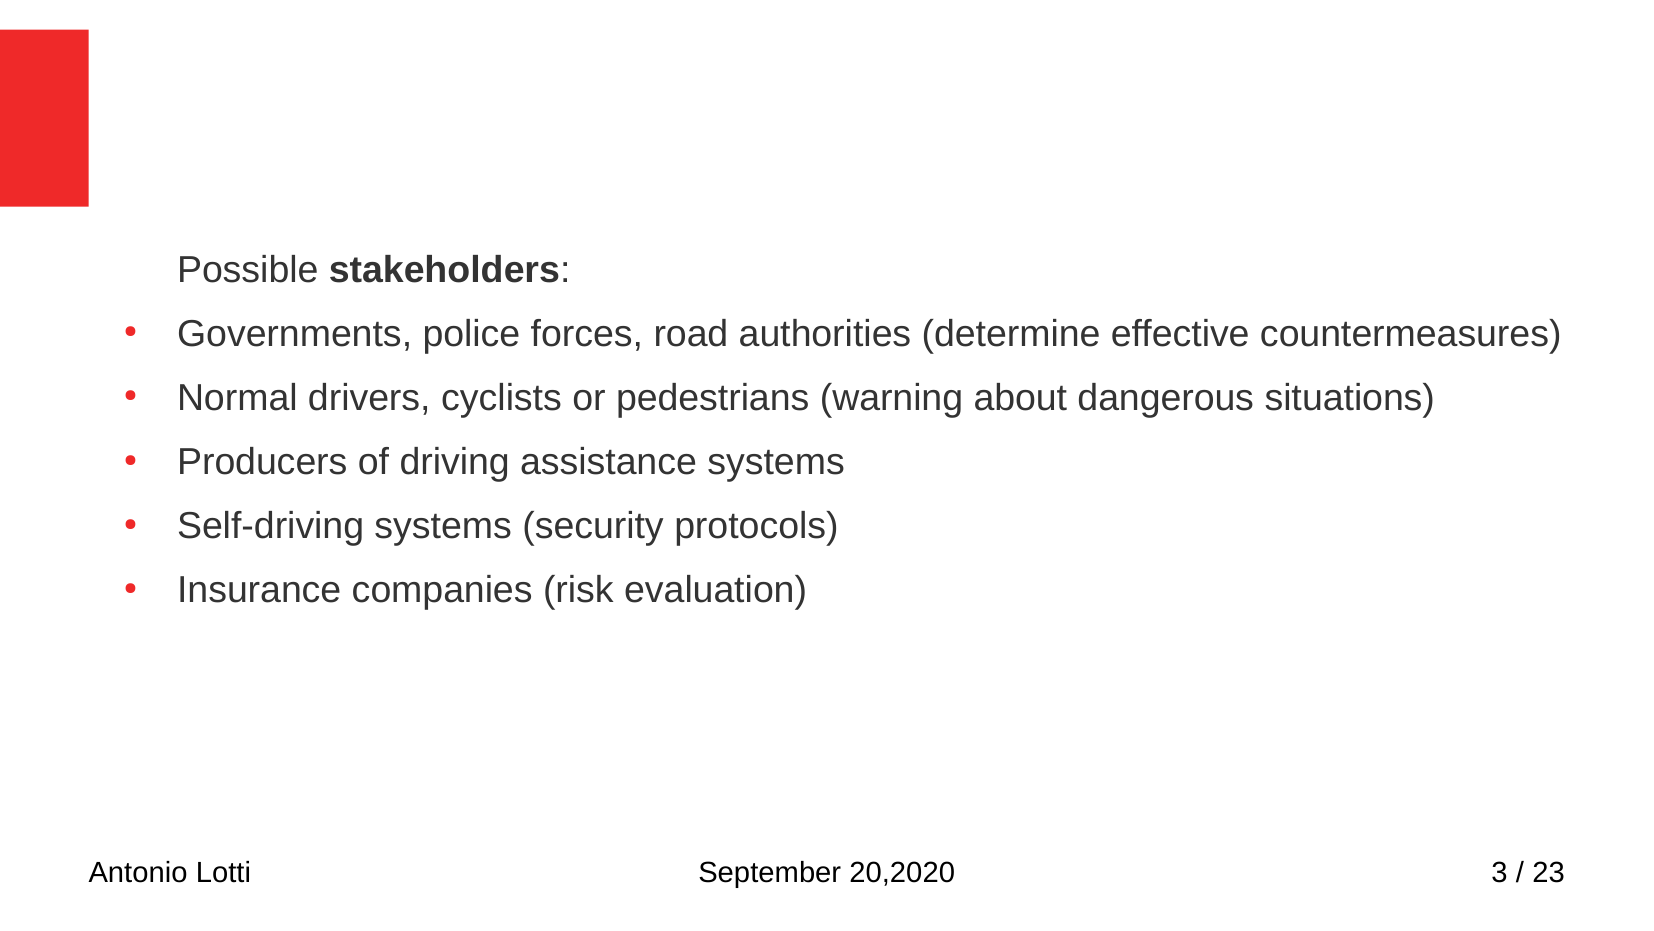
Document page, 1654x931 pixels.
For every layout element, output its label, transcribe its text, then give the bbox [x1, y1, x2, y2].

list Possible stakeholders: Governments, police forces, road authorities (determine effective countermeasures) Normal drivers, cyclists or pedestrians (warning about dangerous situations) Producers of driving assistance systems Self-driving systems (security protocols) Insurance companies (risk evaluation) [106, 248, 1583, 473]
